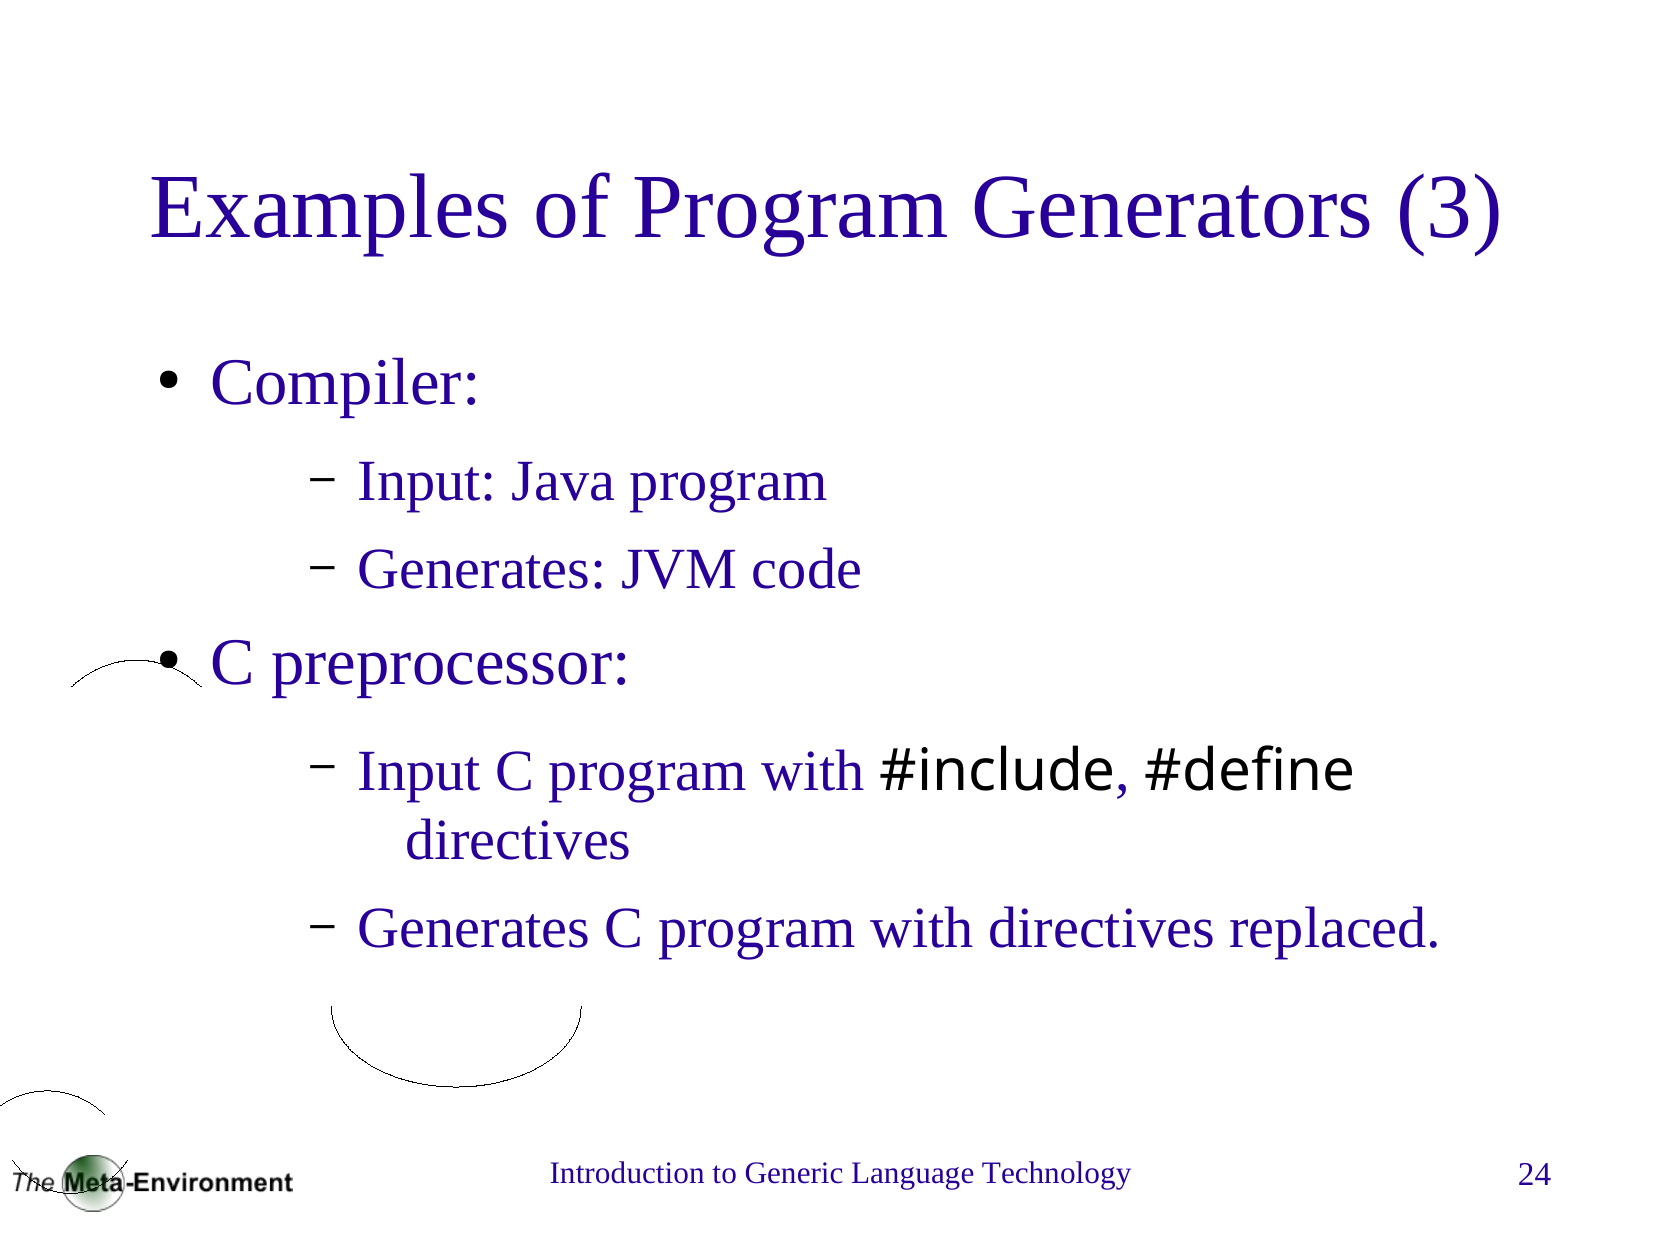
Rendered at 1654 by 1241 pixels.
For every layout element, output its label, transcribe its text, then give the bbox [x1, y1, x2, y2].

picture [13, 1155, 293, 1212]
title Examples of Program Generators (3) [121, 102, 1534, 311]
list Compiler: Input: Java program Generates: JVM code C preprocessor: Input C program with #include, #define directives Generates C program with directives replaced. [121, 344, 1534, 1127]
